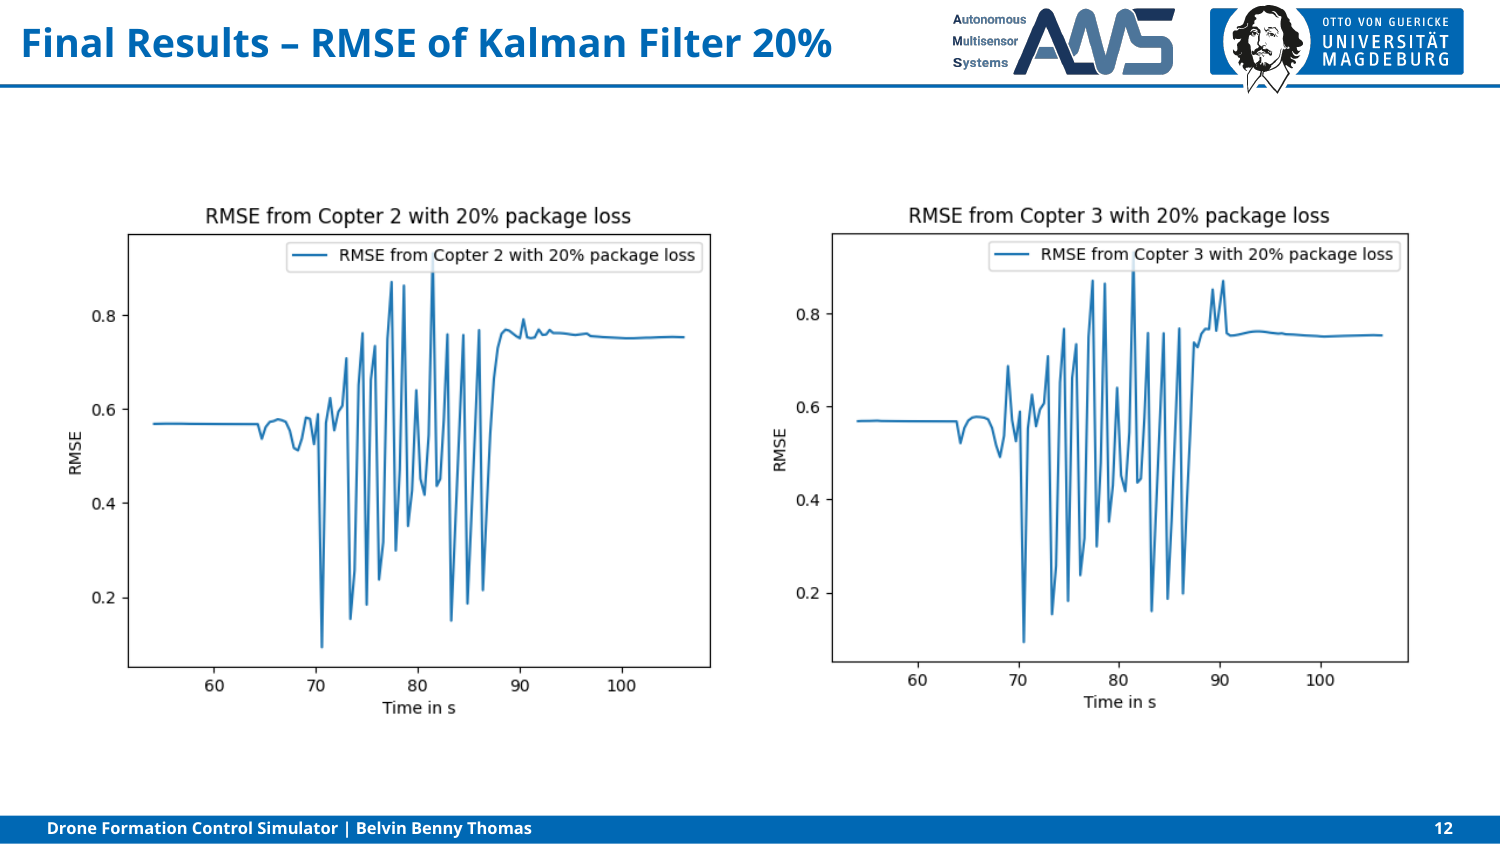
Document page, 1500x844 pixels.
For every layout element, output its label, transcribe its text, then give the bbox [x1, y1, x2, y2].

title Final Results – RMSE of Kalman Filter 20% [0, 0, 943, 86]
picture [0, 0, 1500, 103]
picture [34, 166, 1482, 729]
